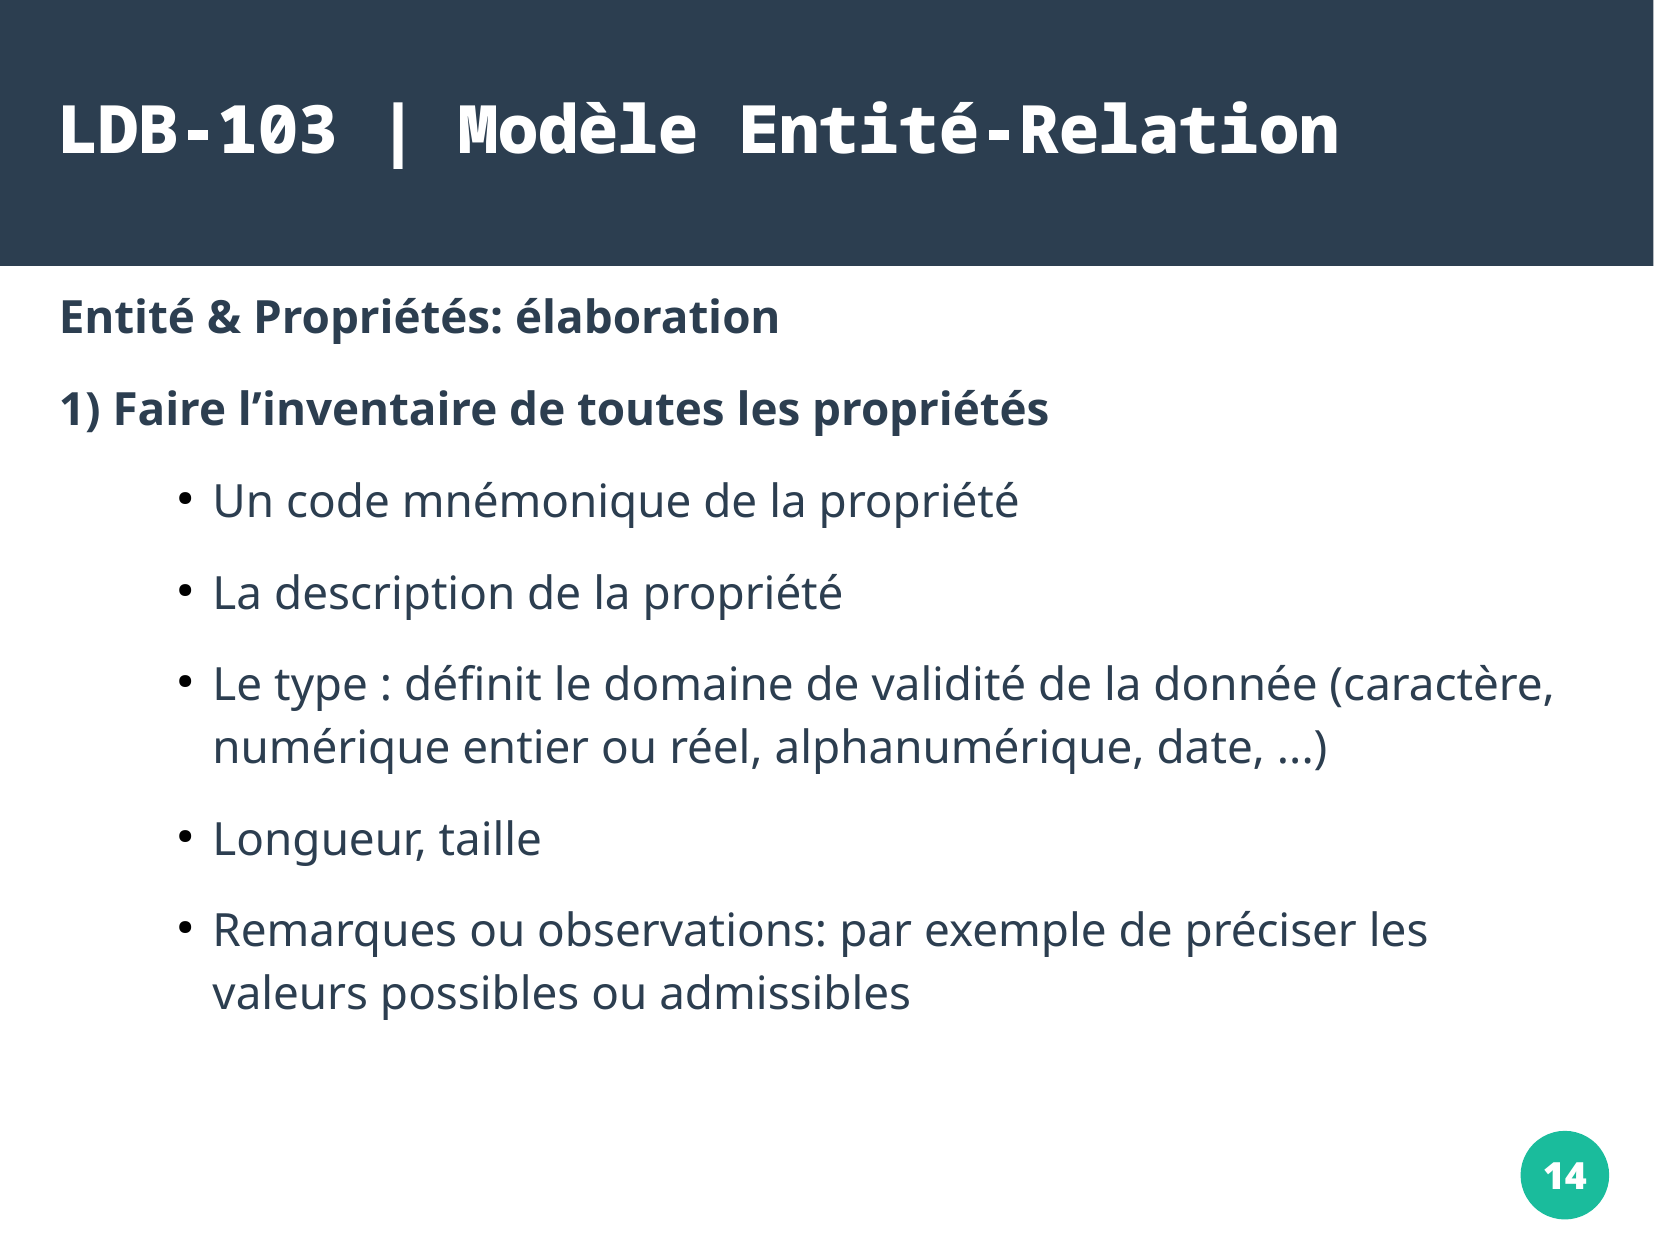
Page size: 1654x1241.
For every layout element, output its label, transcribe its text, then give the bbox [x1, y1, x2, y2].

title LDB-103 | Modèle Entité-Relation [58, 49, 1595, 207]
list Entité & Propriétés: élaboration 1) Faire l’inventaire de toutes les propriétés Un code mnémonique de la propriété La description de la propriété Le type : définit le domaine de validité de la donnée (caractère, numérique entier ou réel, alphanumérique, date, ...) Longueur, taille Remarques ou observations: par exemple de préciser les valeurs possibles ou admissibles [58, 285, 1595, 1152]
